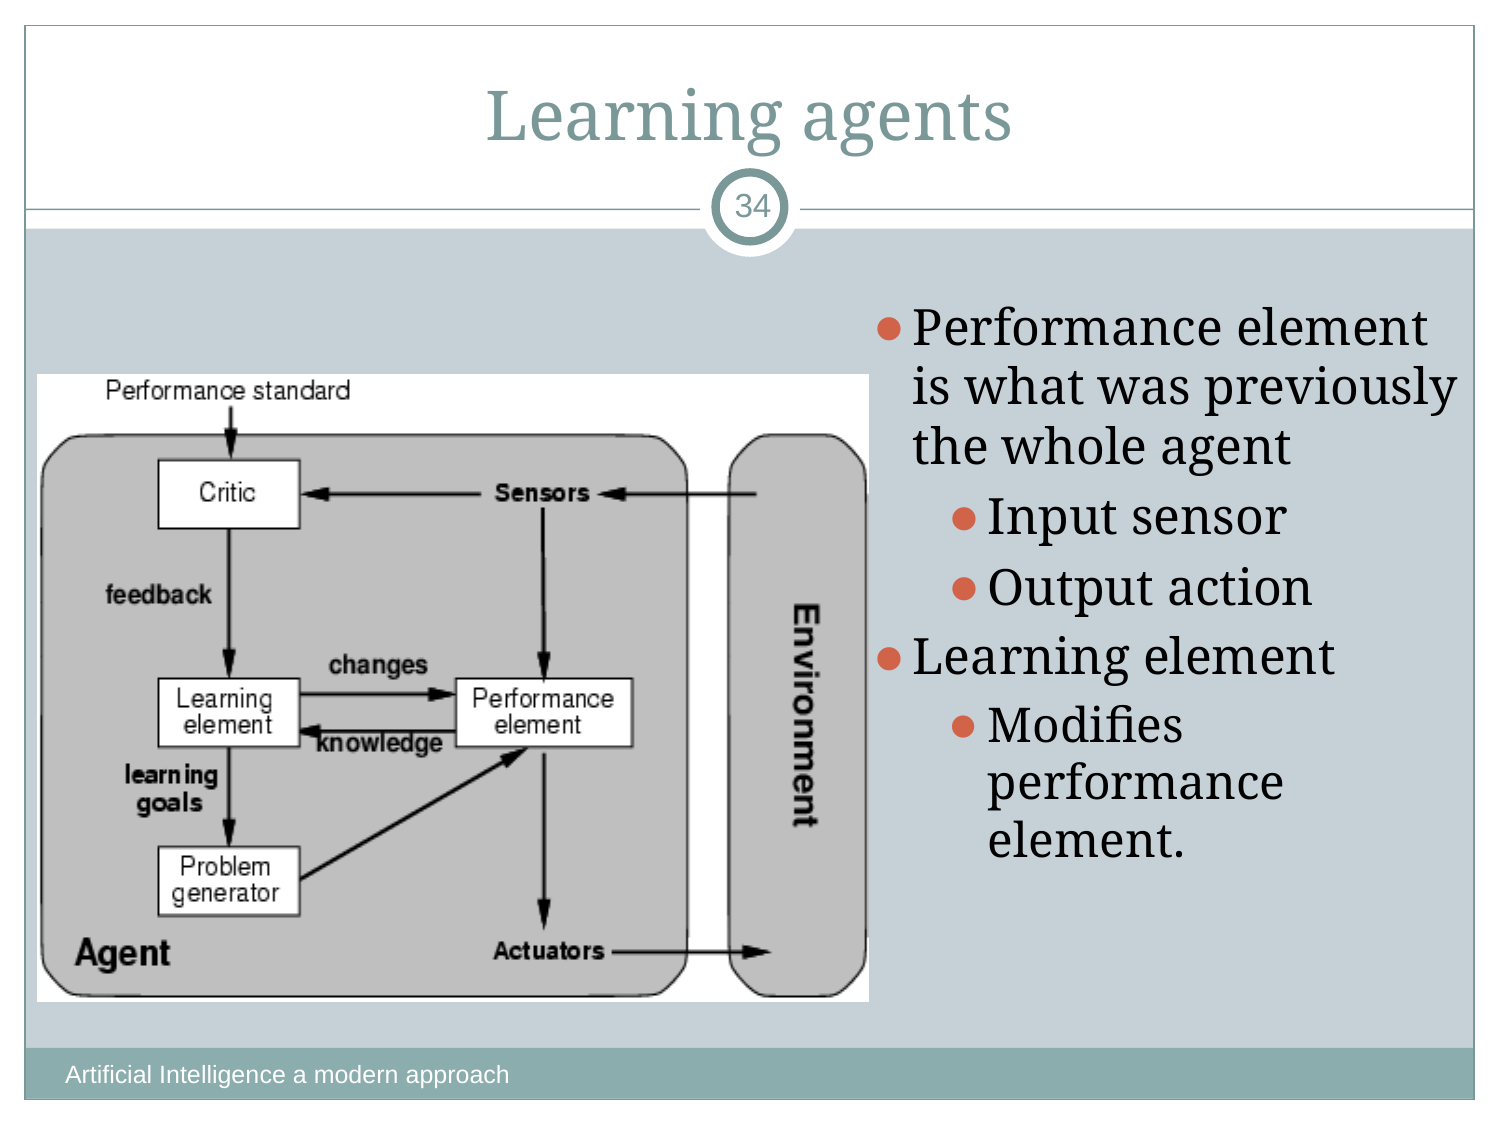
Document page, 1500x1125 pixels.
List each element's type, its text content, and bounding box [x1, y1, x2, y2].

text_box Artificial Intelligence a modern approach [49, 1051, 638, 1112]
text_box Performance element is what was previously the whole agent Input sensor Output action Learning element Modifies performance element. [853, 287, 1475, 1050]
title Learning agents [49, 37, 1450, 162]
picture [37, 374, 853, 1002]
text_box <number> [715, 168, 791, 241]
